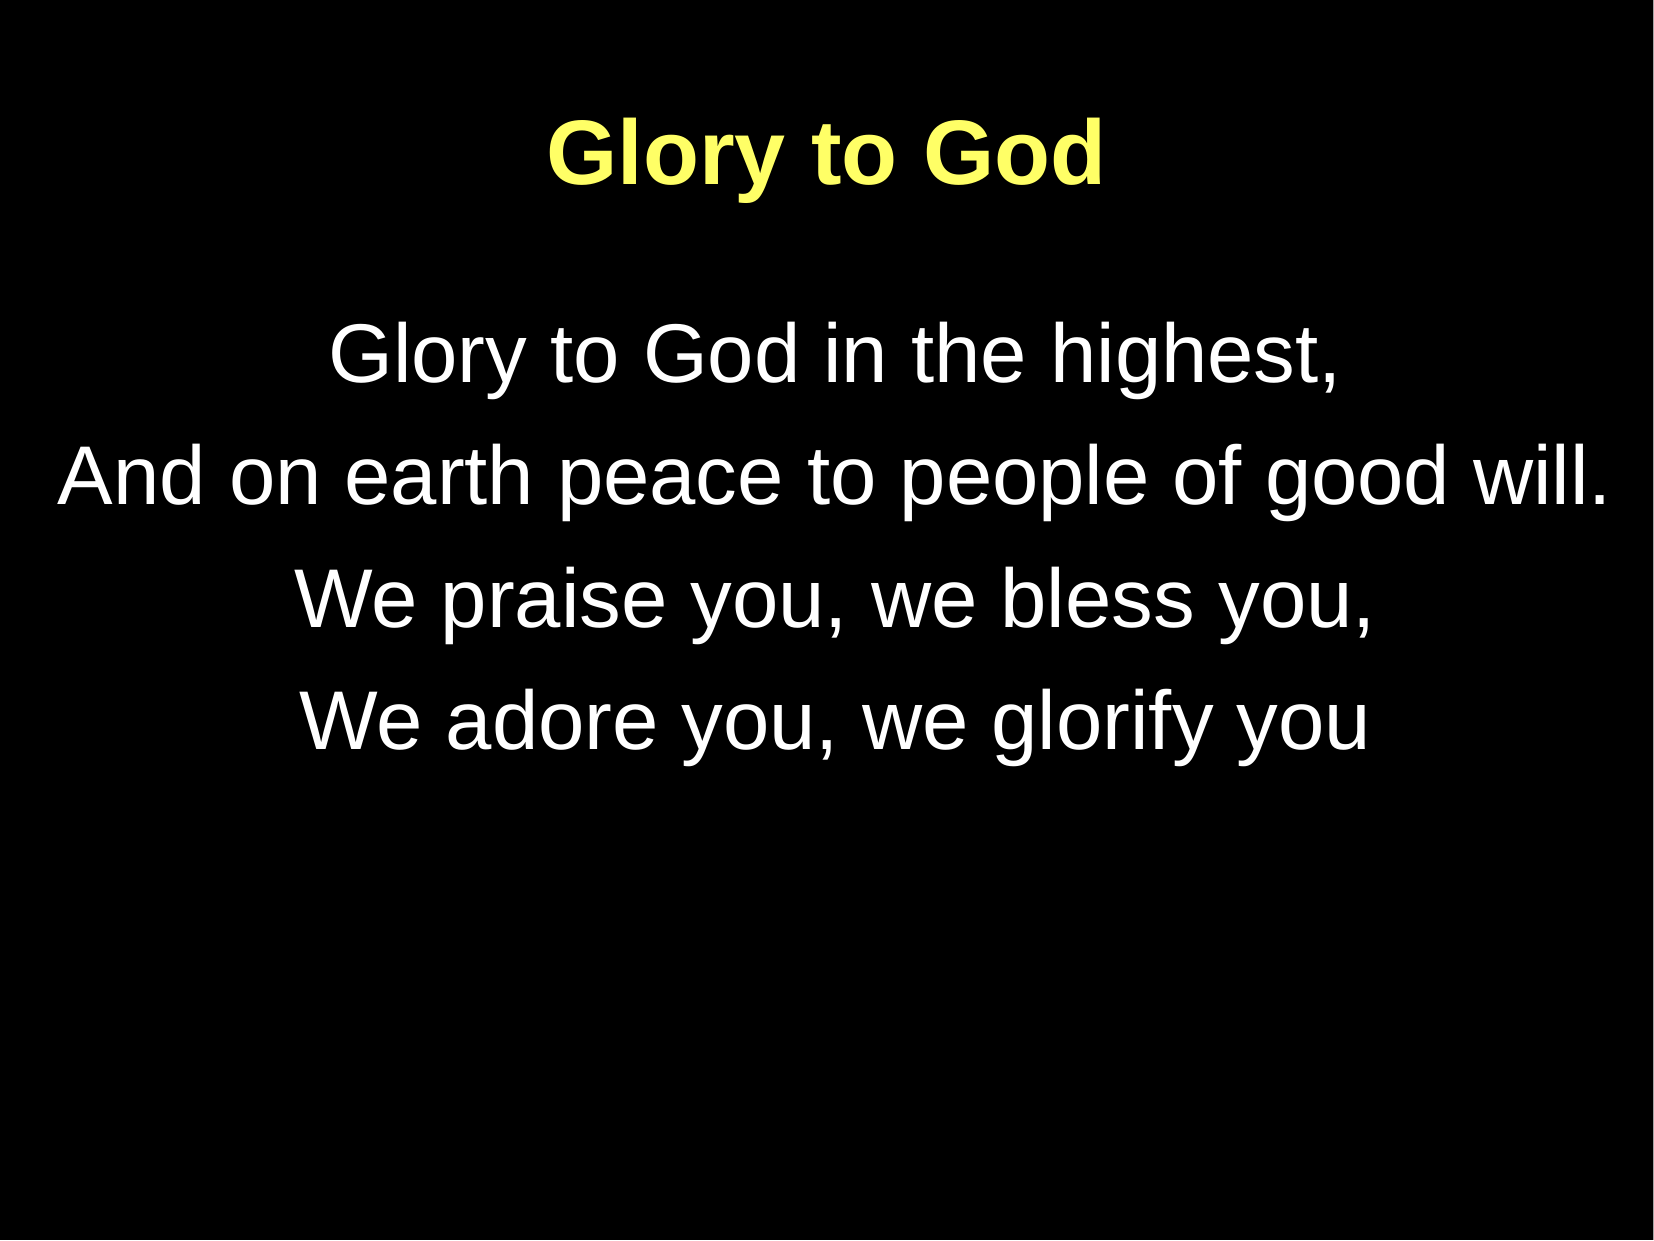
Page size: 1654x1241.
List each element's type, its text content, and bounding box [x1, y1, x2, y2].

title Glory to God [82, 49, 1571, 257]
list Glory to God in the highest, And on earth peace to people of good will. We praise you, we bless you, We adore you, we glorify you [0, 307, 1654, 1027]
